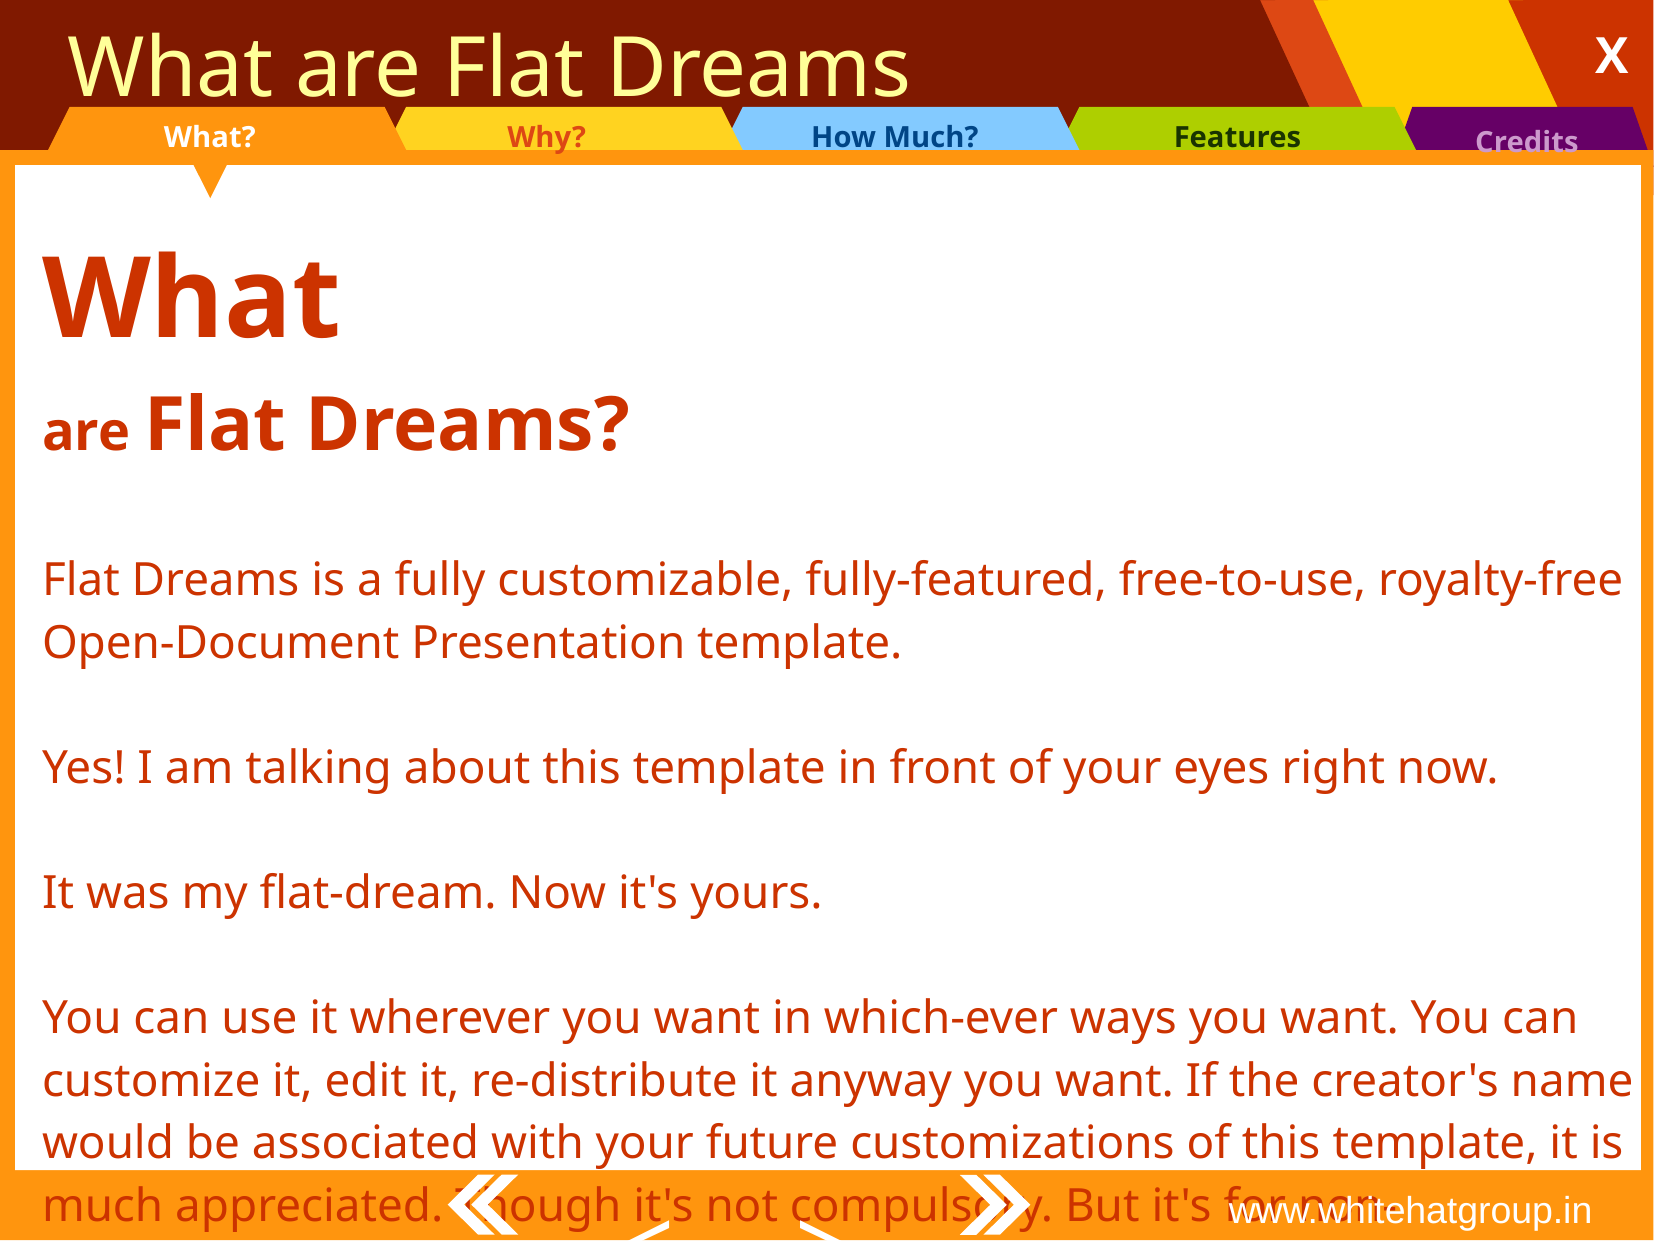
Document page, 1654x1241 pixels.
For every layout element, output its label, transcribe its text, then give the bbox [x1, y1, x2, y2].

text_box [447, 1174, 495, 1235]
text_box < [578, 1167, 714, 1241]
text_box Why? [426, 108, 667, 157]
text_box [0, 0, 1654, 1241]
text_box What are Flat Dreams [53, 0, 1021, 109]
text_box [471, 1174, 519, 1235]
text_box [959, 1174, 1007, 1235]
text_box > [756, 1167, 892, 1241]
text_box www.whitehatgroup.in [1193, 1181, 1629, 1239]
text_box Features [1117, 108, 1358, 157]
text_box How Much? [775, 108, 1016, 157]
text_box What? [90, 108, 331, 157]
text_box Credits [1406, 114, 1647, 163]
text_box X [1580, 12, 1654, 150]
text_box What are Flat Dreams? Flat Dreams is a fully customizable, fully-featured, free-to-use, royalty-free Open-Document Presentation template. Yes! I am talking about this template in front of your eyes right now. It was my flat-dream. Now it's yours. You can use it wherever you want in which-ever ways you want. You can customize it, edit it, re-distribute it anyway you want. If the creator's name would be associated with your future customizations of this template, it is much appreciated. Though it's not compulsory. But it's for non-commercial use. You may not sell this ODP under any circumstances without first seeking the author's written permission. I designed it free-of-charge. And I intend to keep it that way. It's made for humans by a fellow-human without a price-tag. [27, 210, 1654, 1241]
text_box [983, 1174, 1031, 1235]
